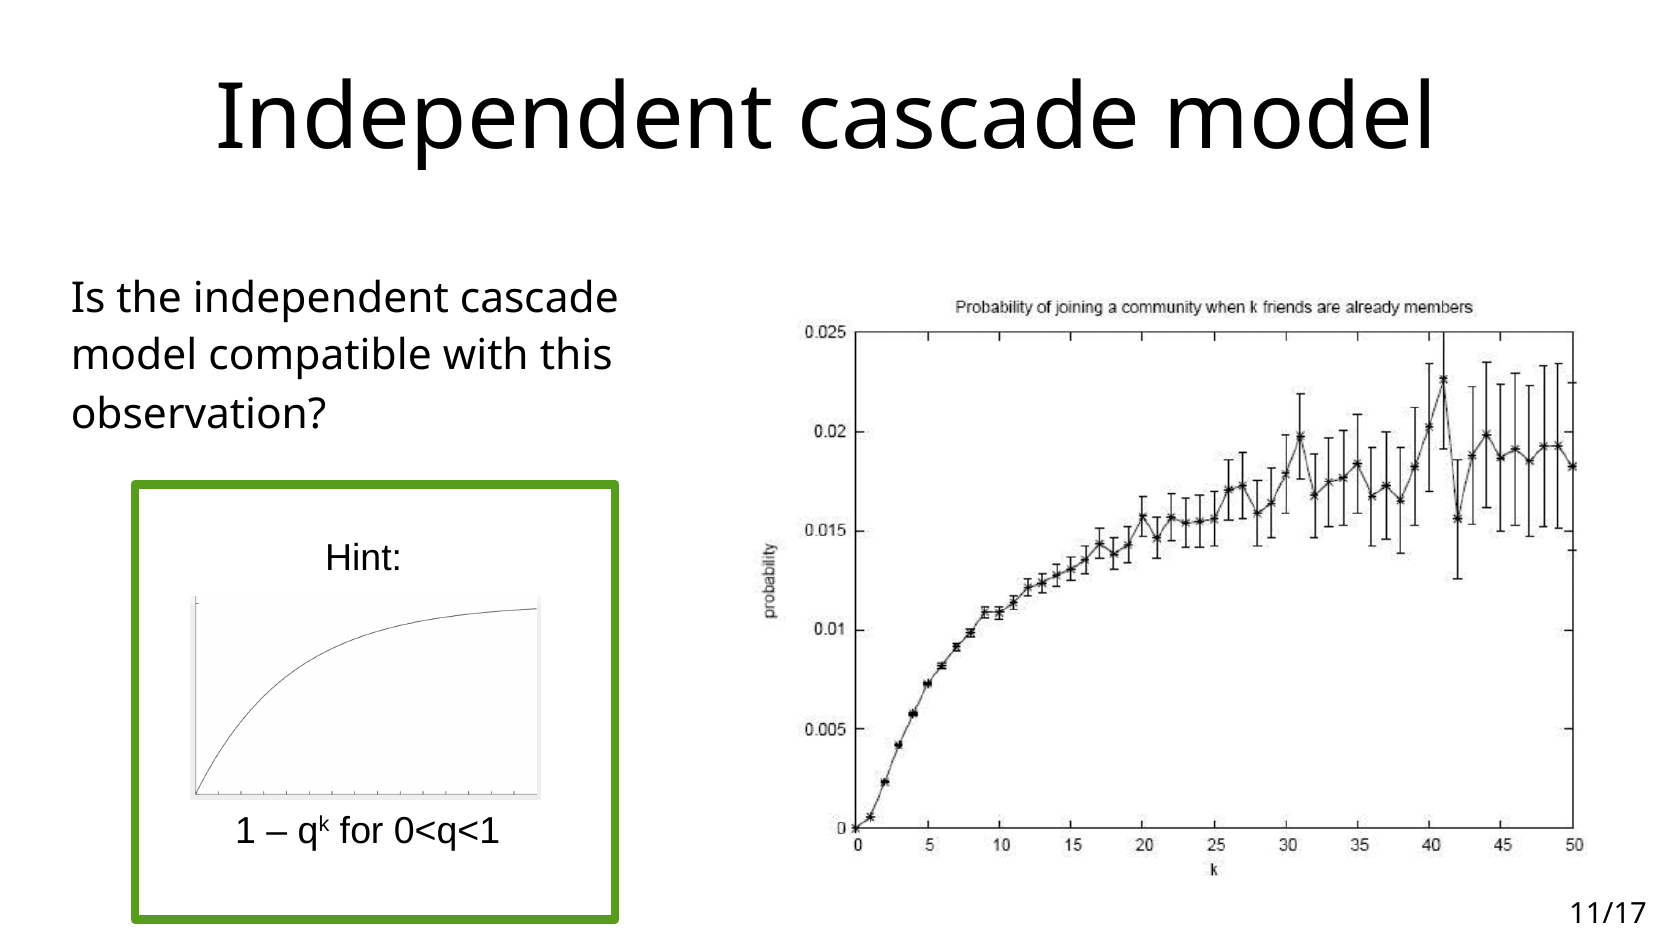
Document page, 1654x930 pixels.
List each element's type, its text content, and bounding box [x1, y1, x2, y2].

text_box 1 – qk for 0<q<1 [220, 802, 516, 860]
picture [190, 596, 541, 800]
picture [735, 269, 1598, 876]
list Is the independent cascade model compatible with this observation? [70, 266, 724, 442]
text_box Hint: [310, 529, 418, 587]
title Independent cascade model [82, 1, 1571, 225]
